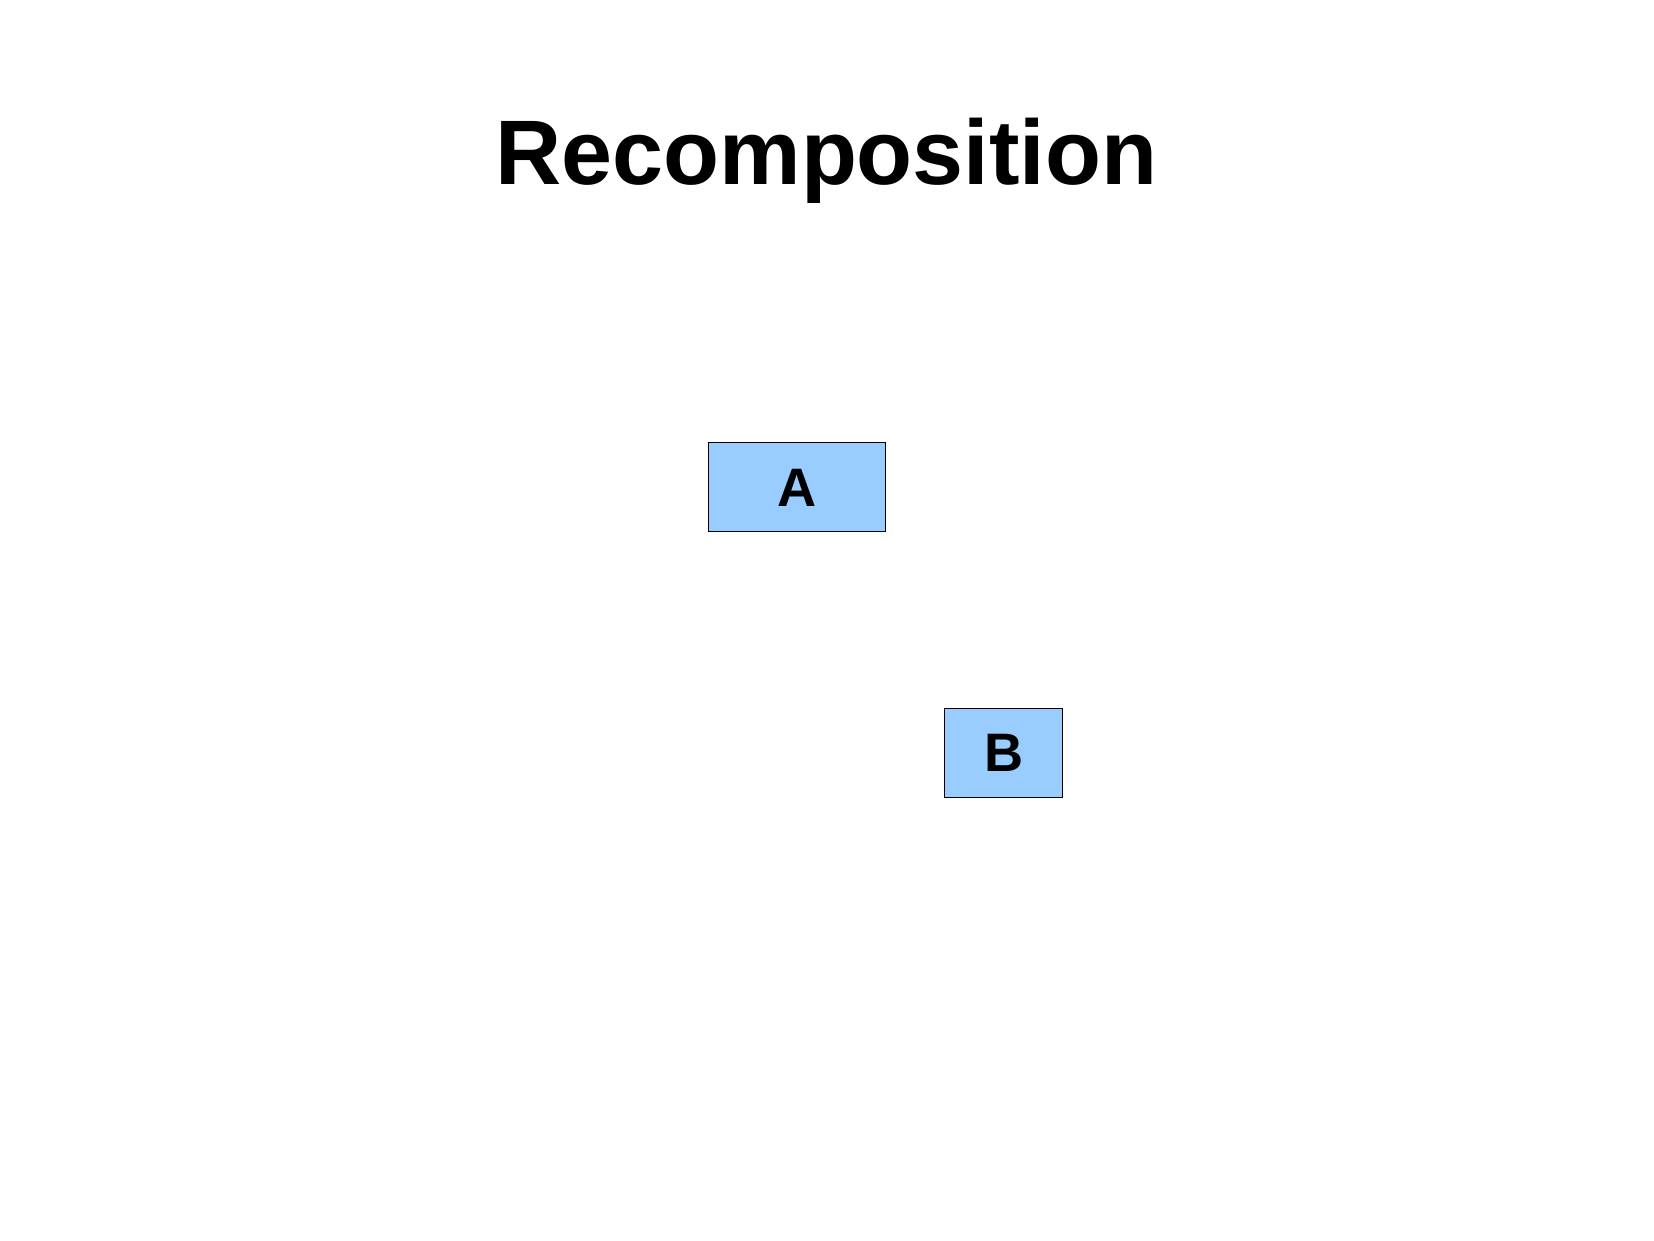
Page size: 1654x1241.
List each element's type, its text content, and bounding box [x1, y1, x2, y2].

text_box A [708, 442, 886, 532]
title Recomposition [82, 49, 1571, 257]
text_box B [944, 708, 1063, 798]
